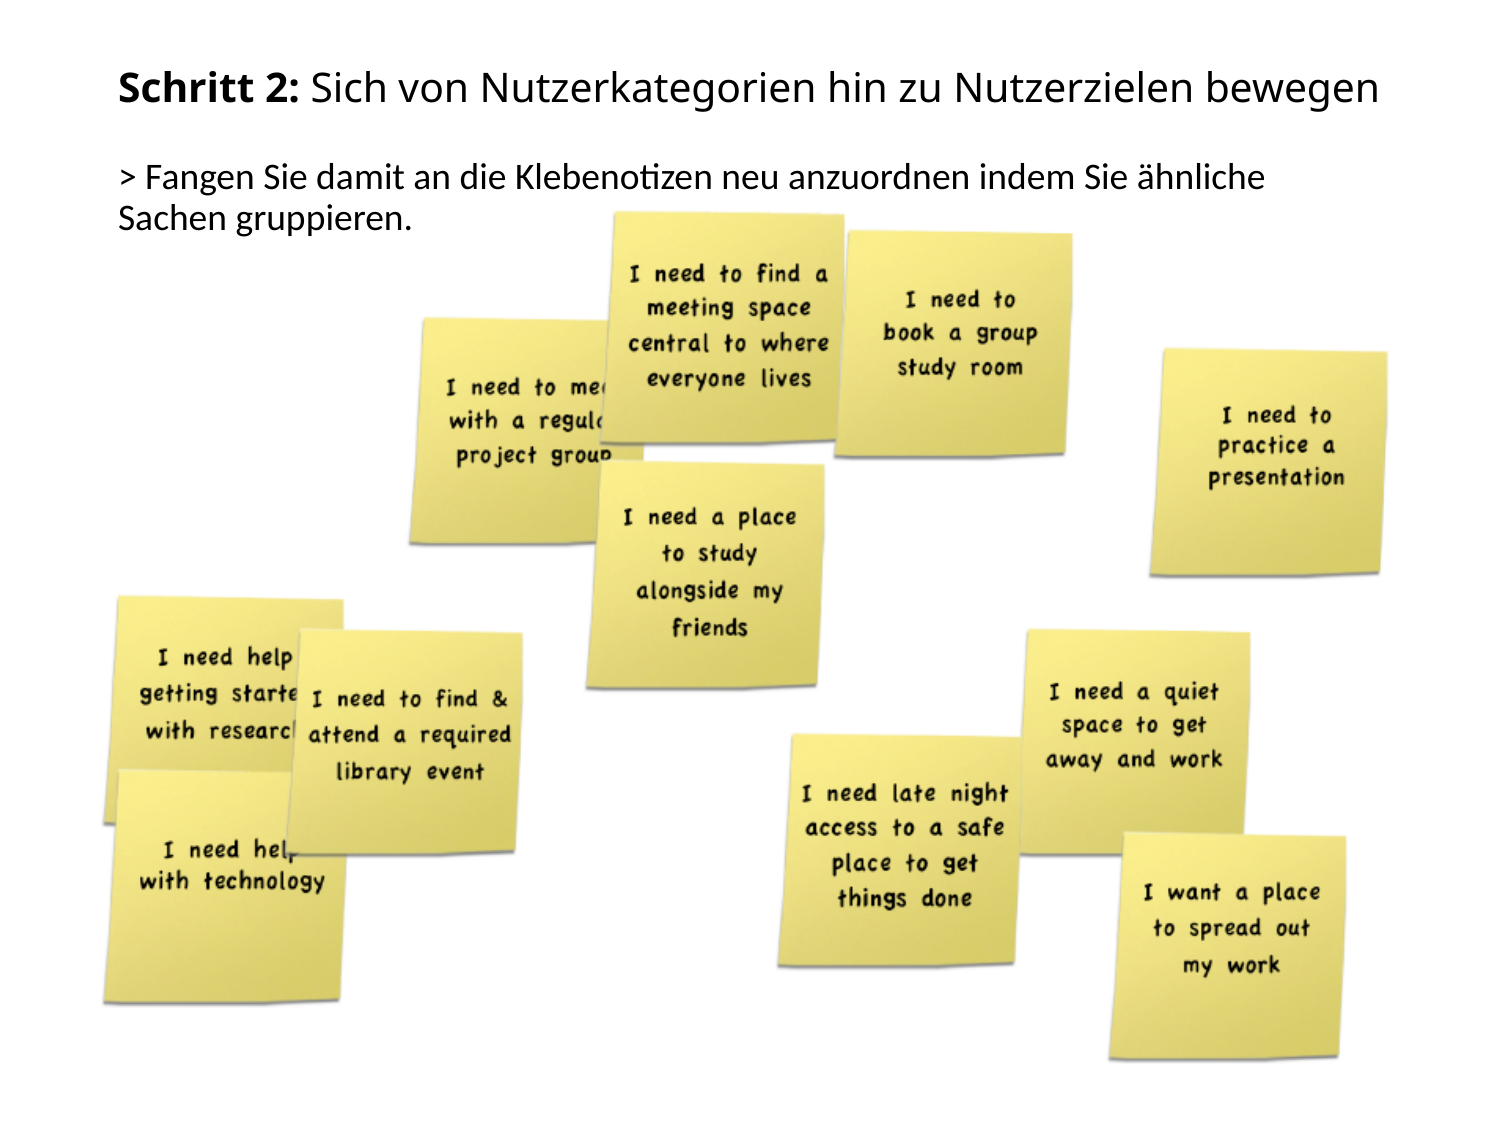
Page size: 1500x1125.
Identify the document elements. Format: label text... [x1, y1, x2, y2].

picture [84, 205, 1416, 1091]
list > Fangen Sie damit an die Klebenotizen neu anzuordnen indem Sie ähnliche Sachen gruppieren. [103, 149, 1397, 1014]
title Schritt 2: Sich von Nutzerkategorien hin zu Nutzerzielen bewegen [103, 59, 1397, 122]
